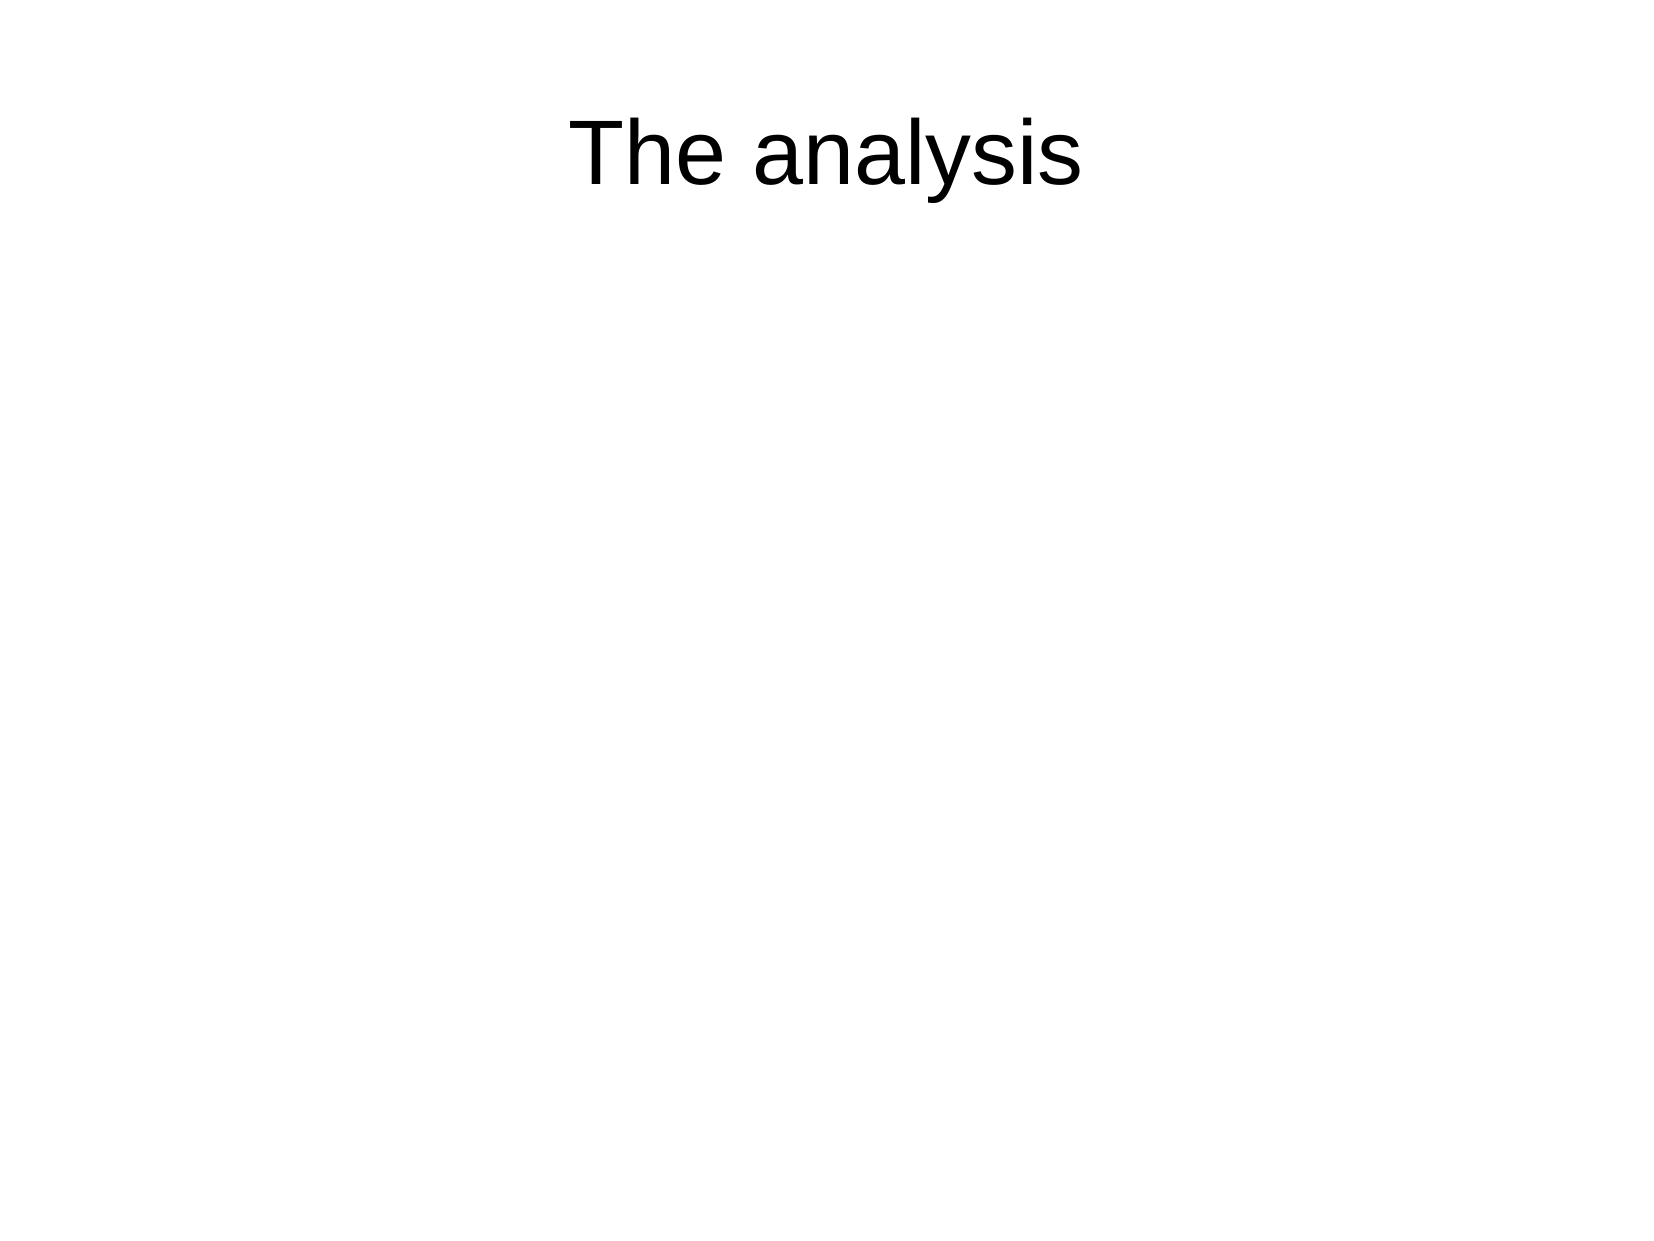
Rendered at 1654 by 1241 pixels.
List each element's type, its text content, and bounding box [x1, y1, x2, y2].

title The analysis [82, 49, 1571, 257]
